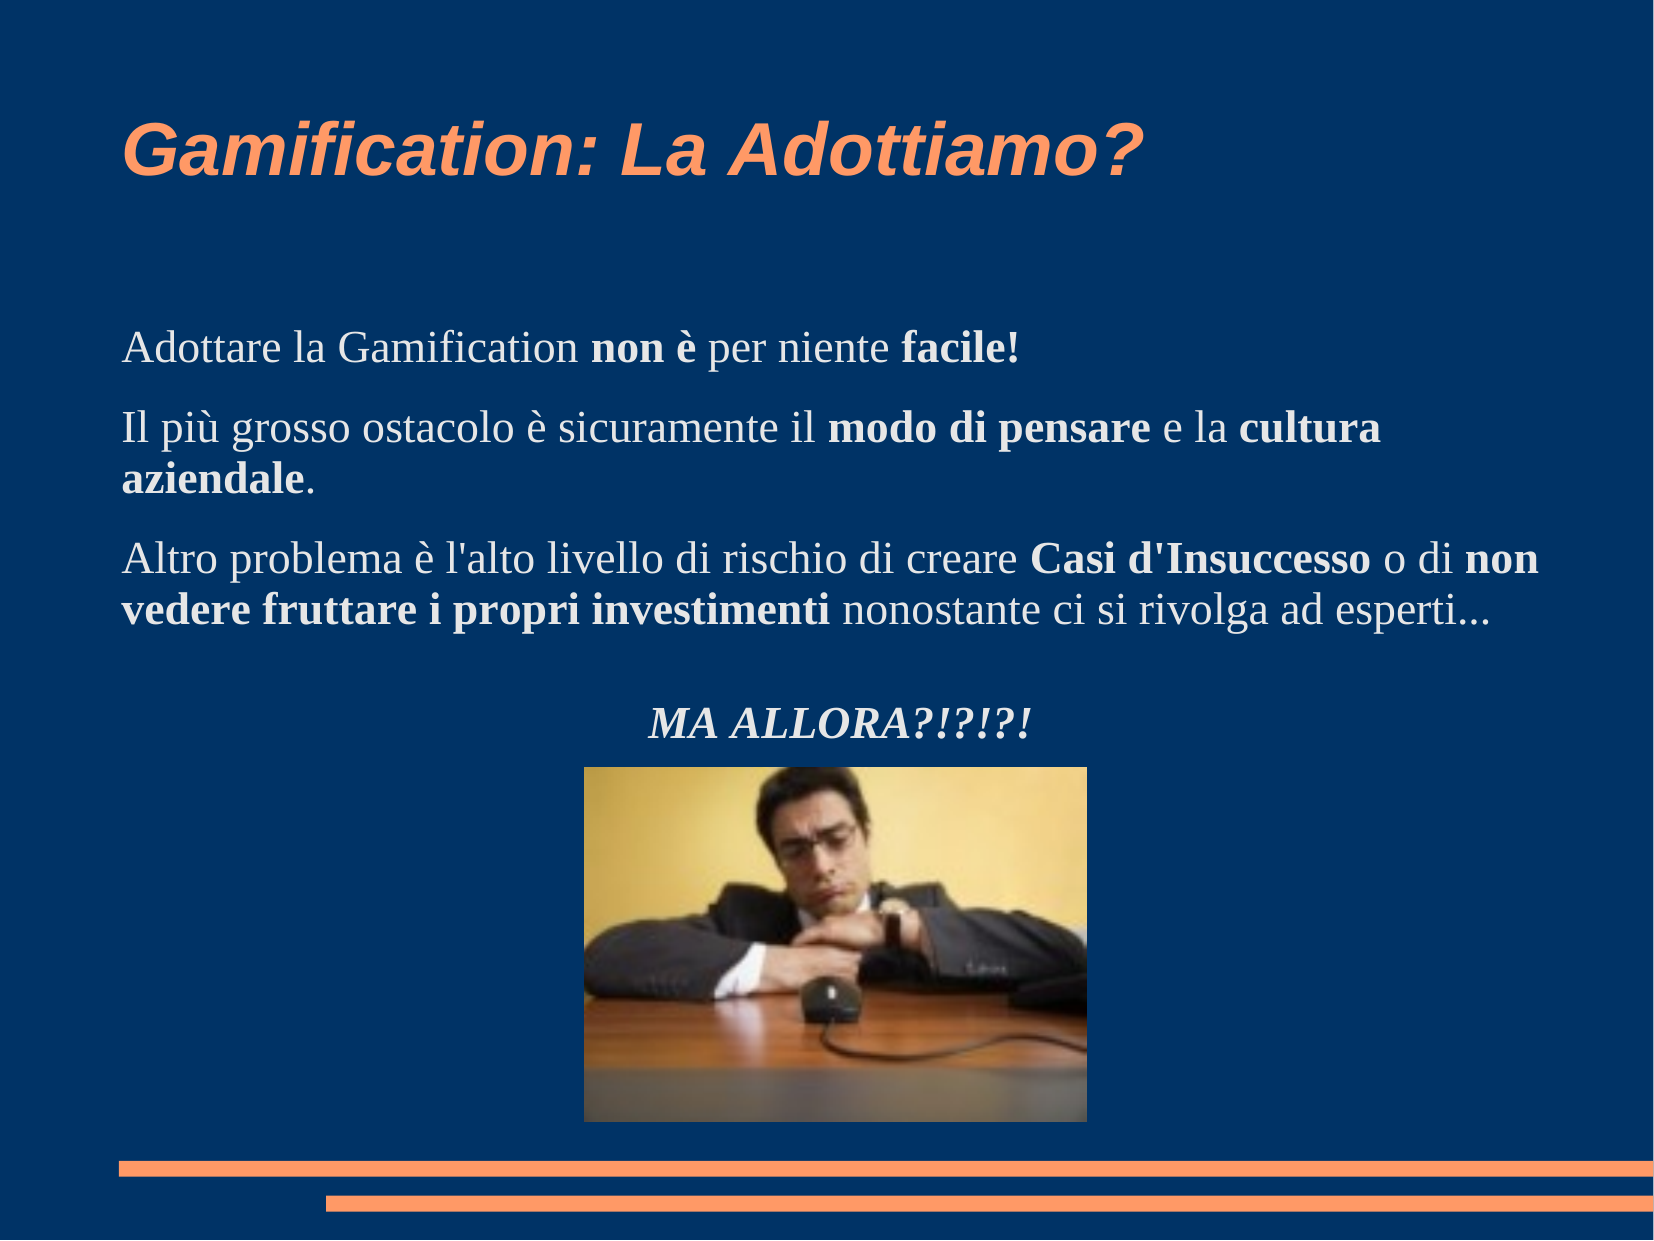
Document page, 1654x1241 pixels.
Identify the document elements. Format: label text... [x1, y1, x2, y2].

picture [584, 767, 1087, 1123]
title Gamification: La Adottiamo? [121, 46, 1534, 254]
list Adottare la Gamification non è per niente facile! Il più grosso ostacolo è sicuramente il modo di pensare e la cultura aziendale. Altro problema è l'alto livello di rischio di creare Casi d'Insuccesso o di non vedere fruttare i propri investimenti nonostante ci si rivolga ad esperti... MA ALLORA?!?!?! [121, 322, 1561, 1132]
